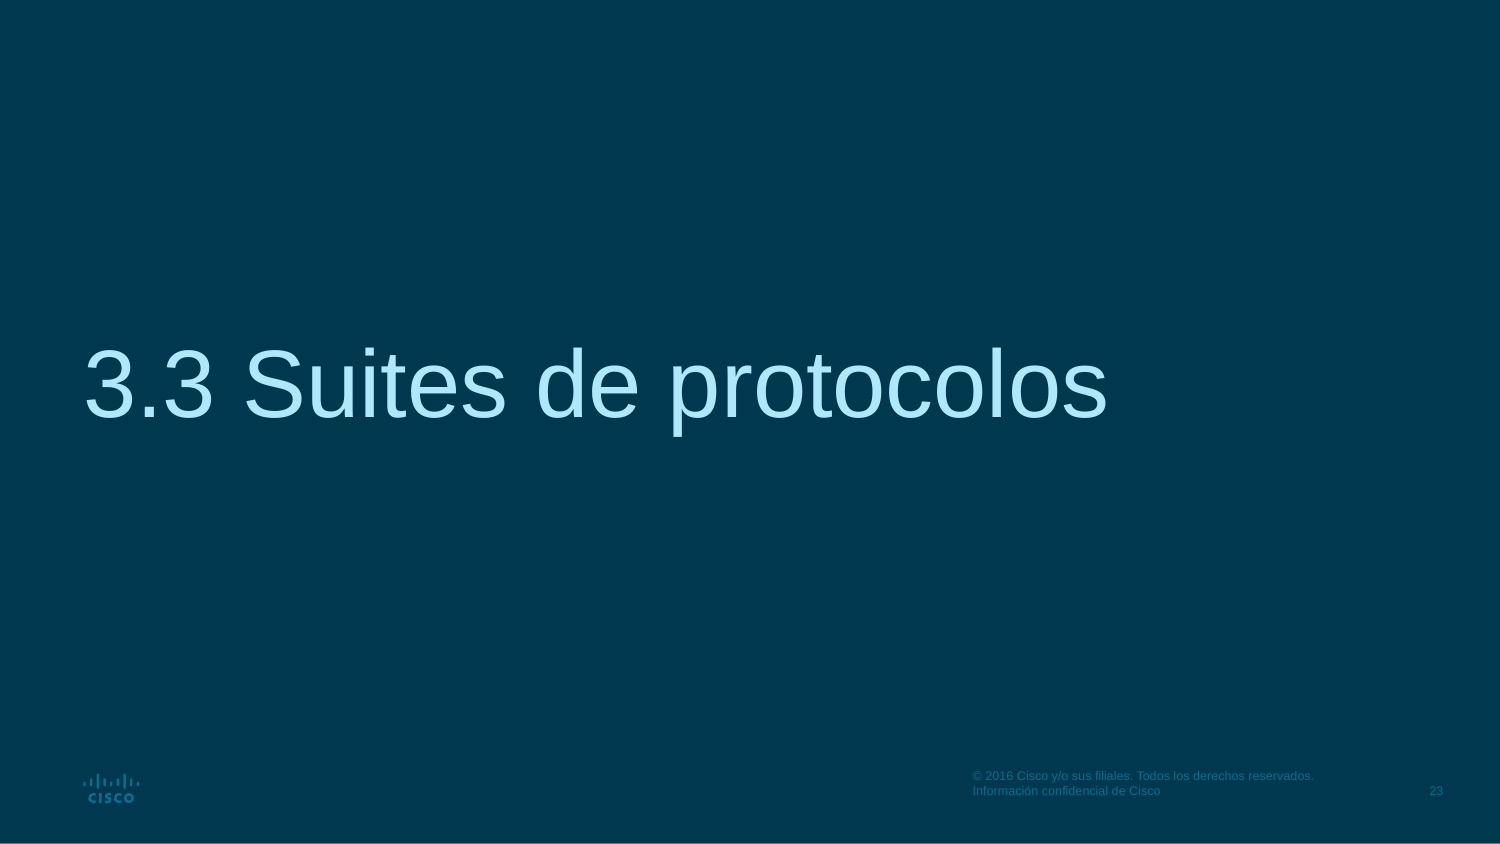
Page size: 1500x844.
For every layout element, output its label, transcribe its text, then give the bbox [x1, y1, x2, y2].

title 3.3 Suites de protocolos [68, 150, 1419, 446]
